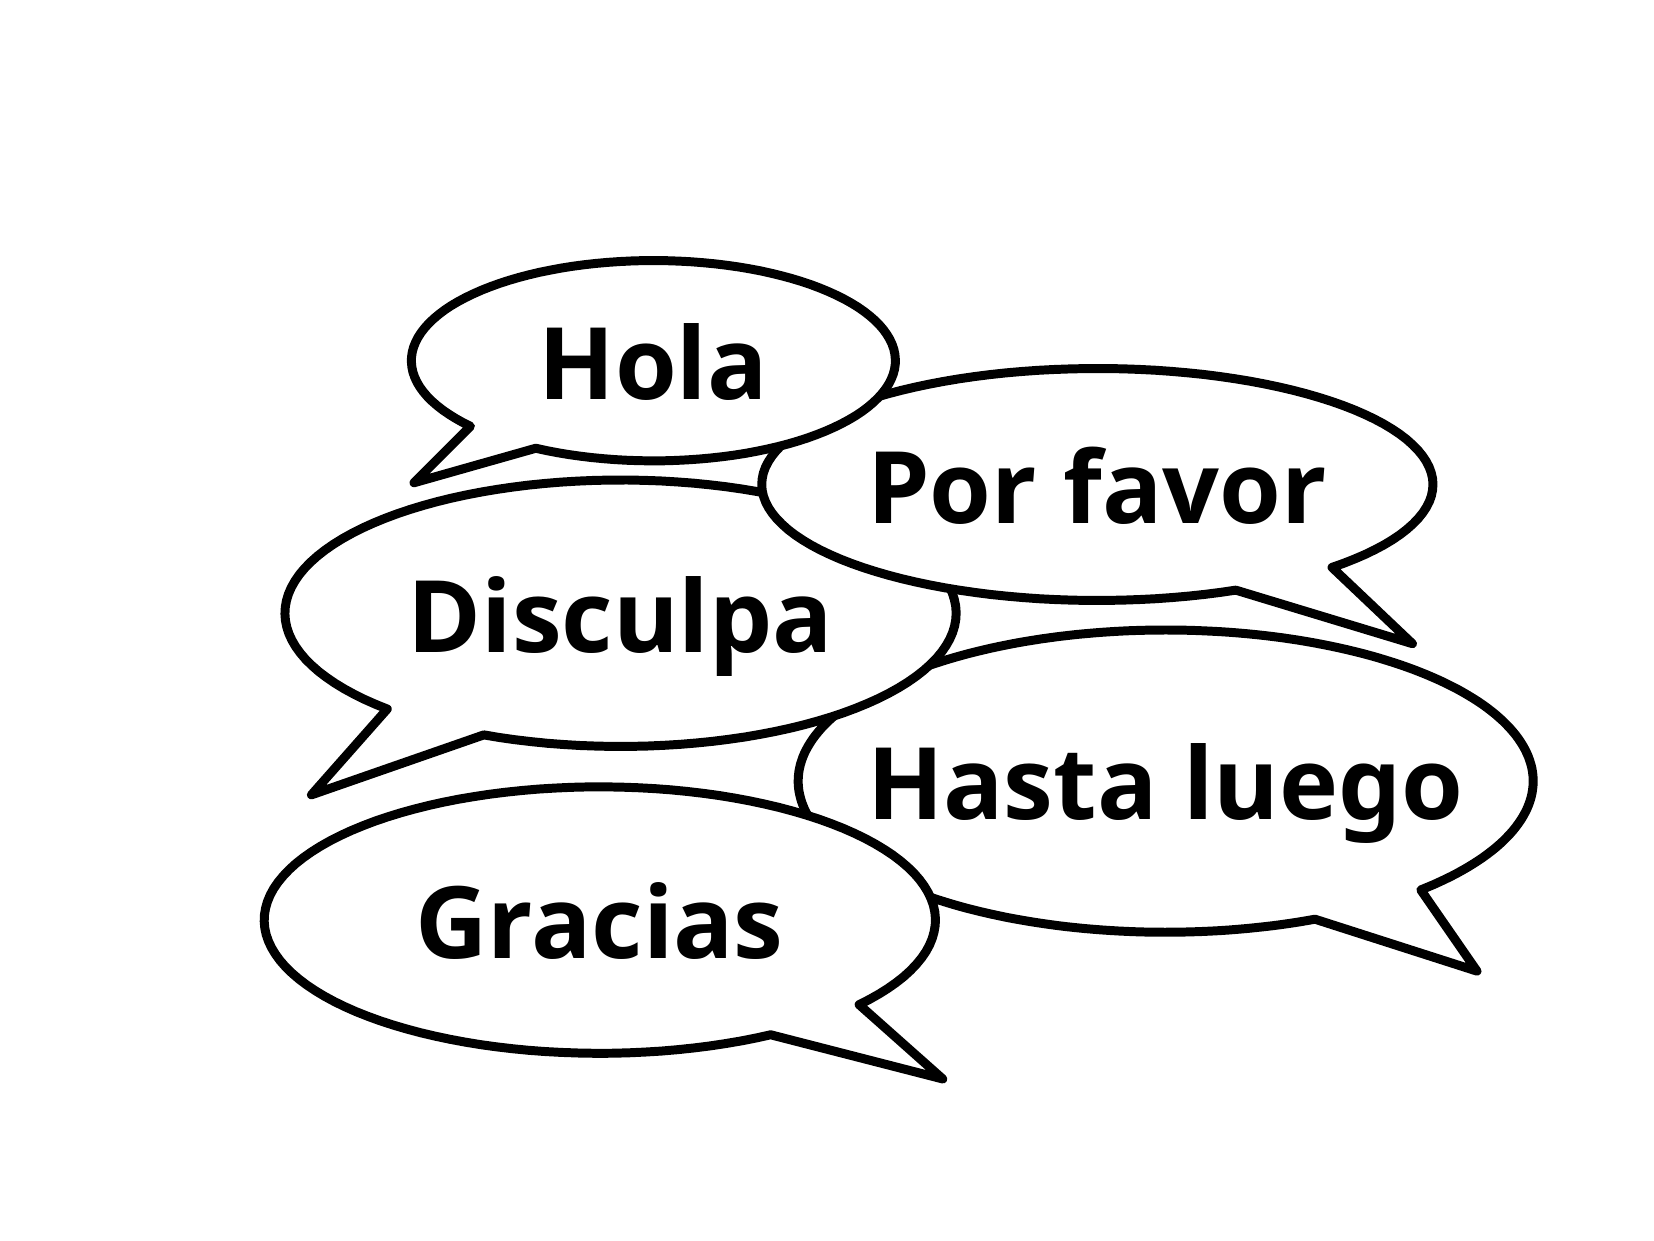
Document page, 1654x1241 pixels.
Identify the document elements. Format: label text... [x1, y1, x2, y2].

text_box Hola [411, 260, 896, 483]
text_box Gracias [264, 786, 943, 1079]
text_box Hasta luego [798, 630, 1534, 972]
text_box Disculpa [284, 480, 957, 795]
text_box Por favor [761, 368, 1433, 644]
